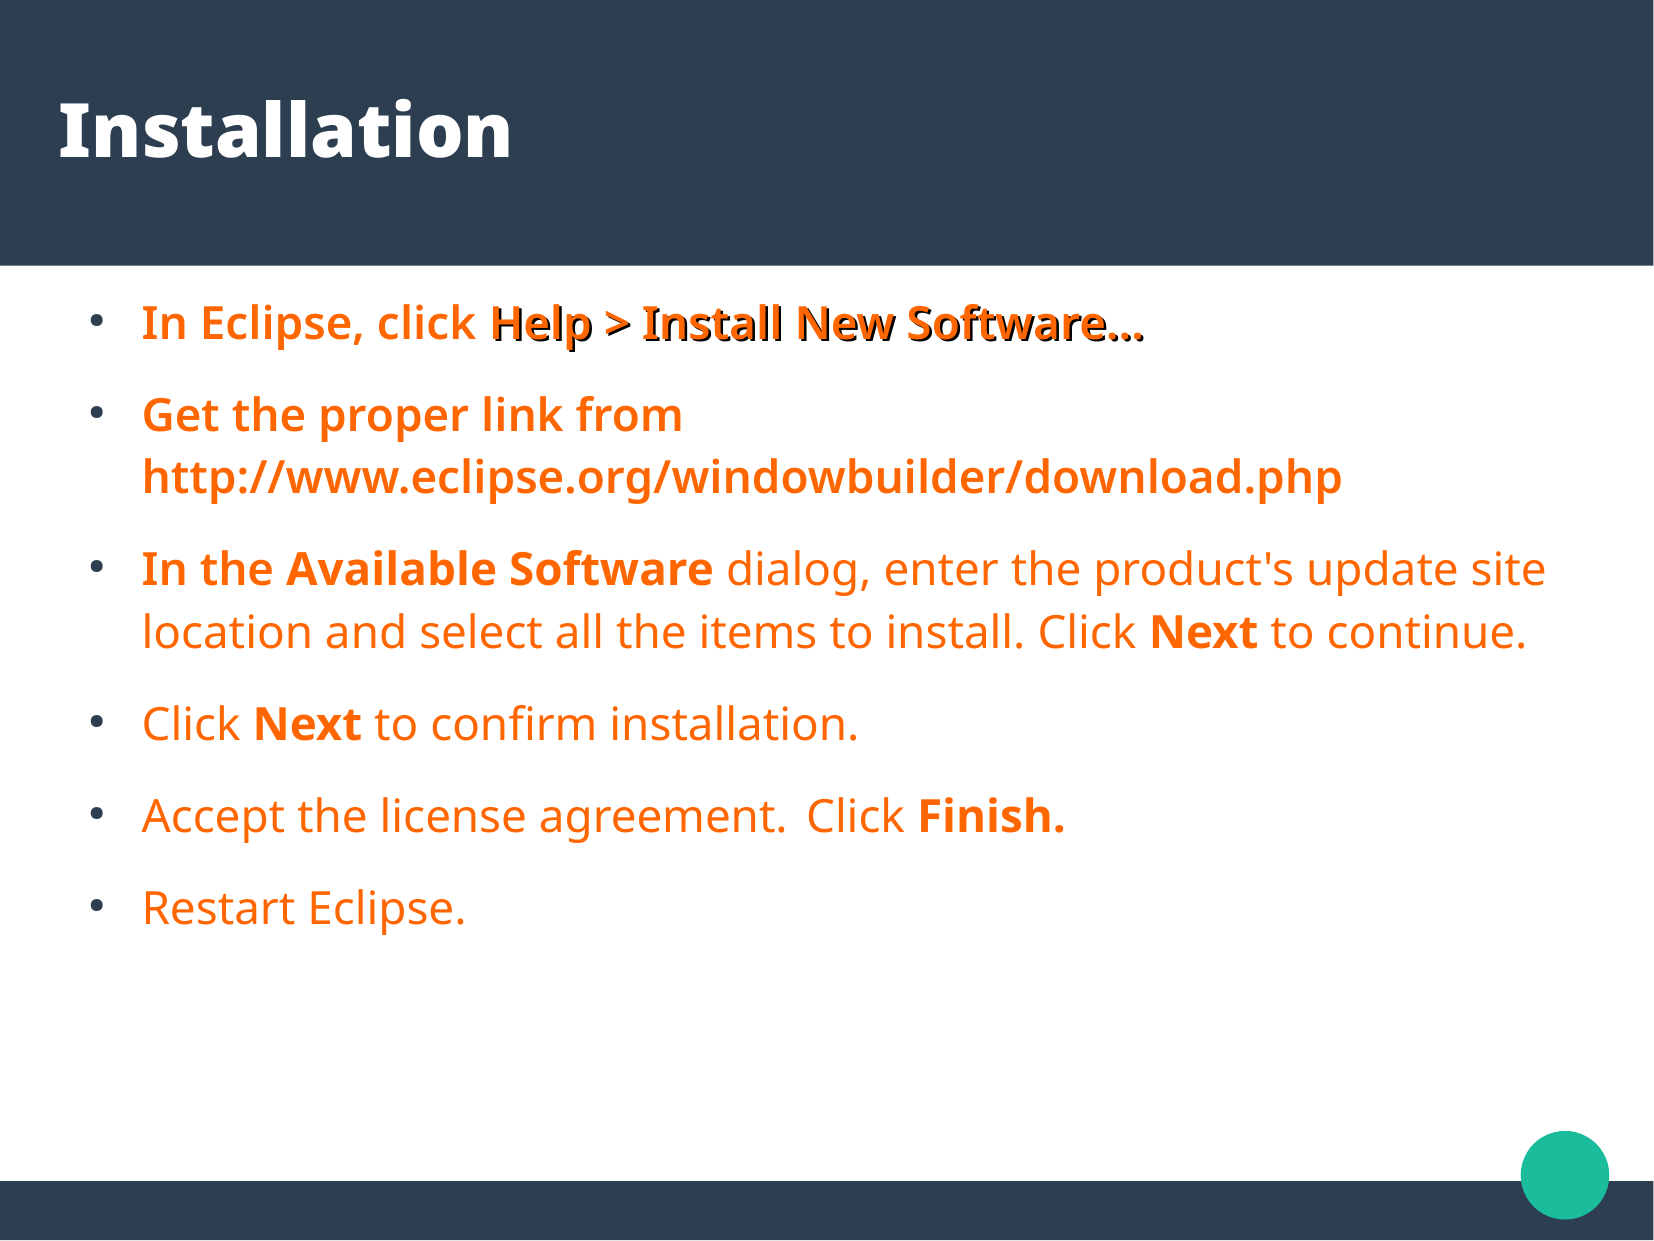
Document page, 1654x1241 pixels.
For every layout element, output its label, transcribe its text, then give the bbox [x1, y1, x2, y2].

title Installation [59, 49, 1595, 207]
list In Eclipse, click Help > Install New Software… Get the proper link from http://www.eclipse.org/windowbuilder/download.php In the Available Software dialog, enter the product's update site location and select all the items to install. Click Next to continue. Click Next to confirm installation. Accept the license agreement. Click Finish. Restart Eclipse. [70, 290, 1583, 1217]
